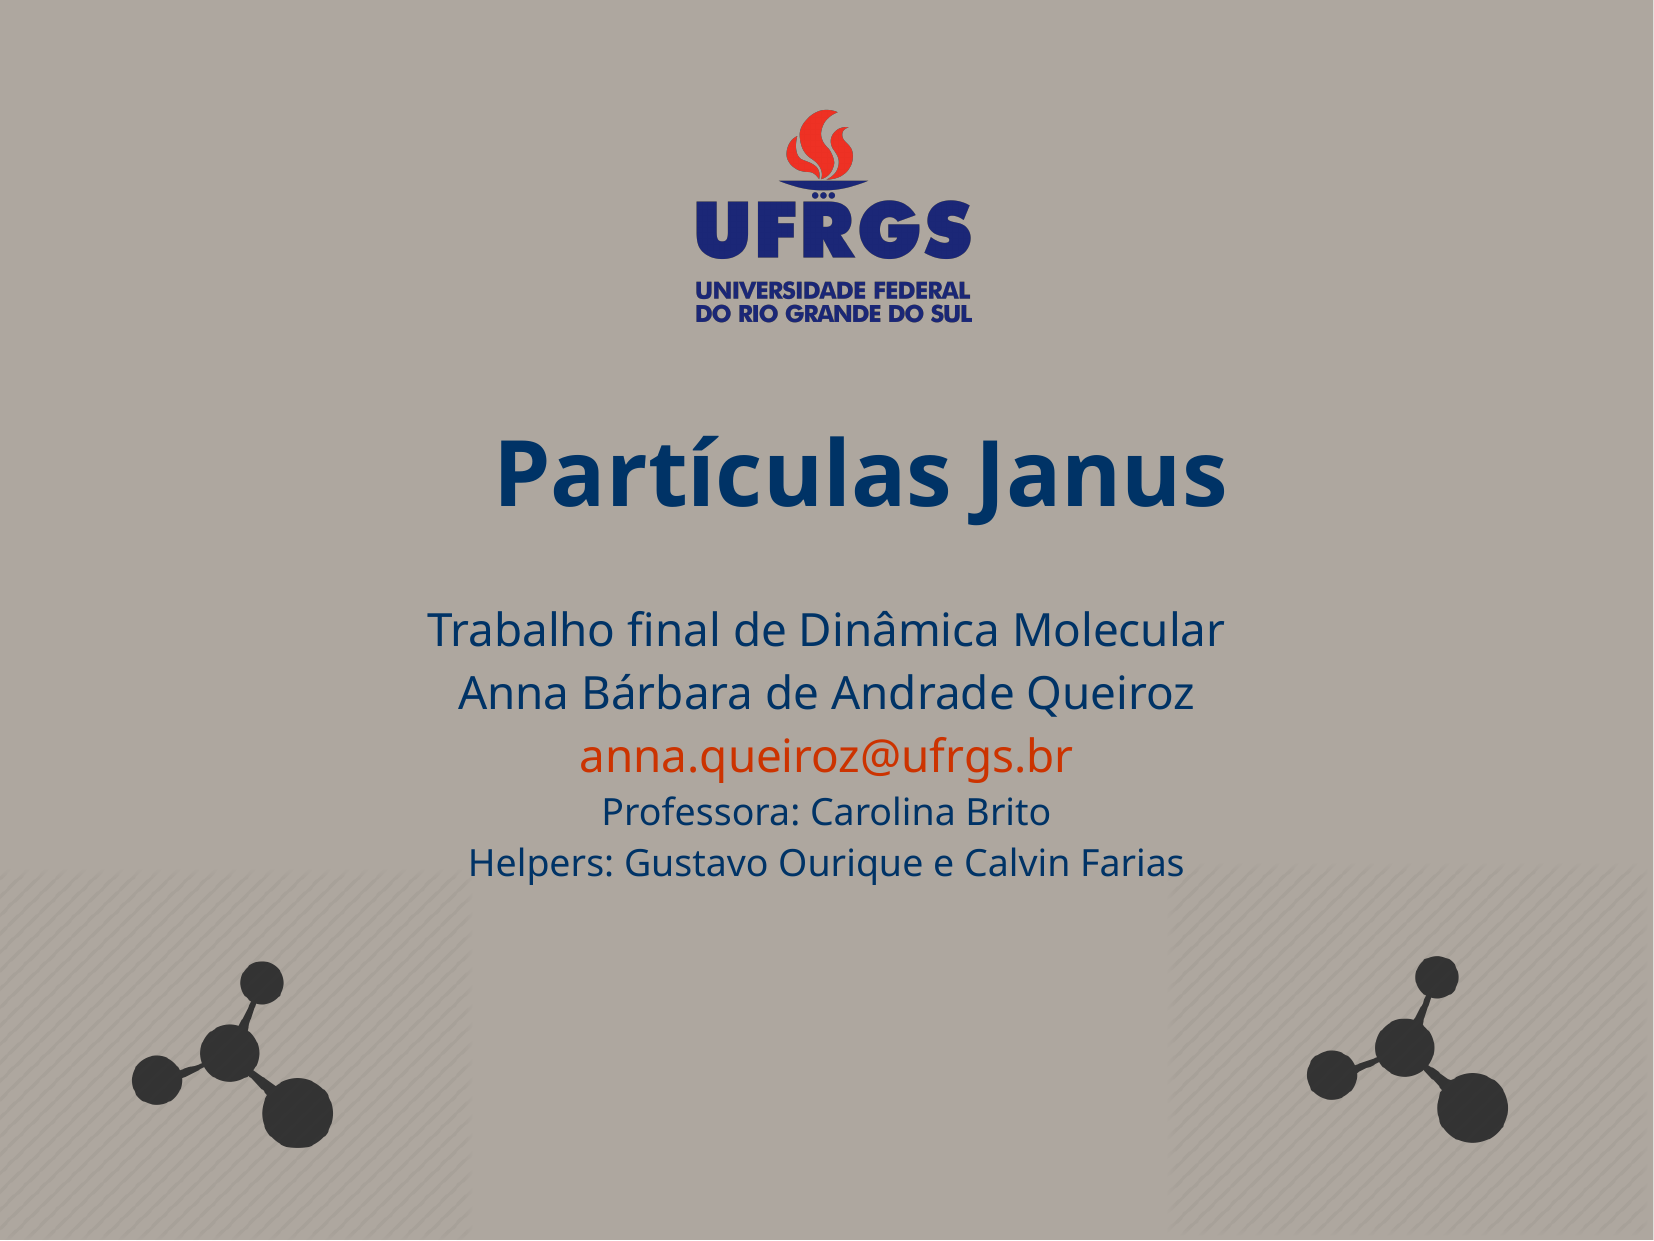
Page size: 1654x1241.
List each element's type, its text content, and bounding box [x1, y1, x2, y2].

picture [1166, 862, 1648, 1236]
text_box Partículas Janus [478, 401, 1158, 554]
text_box Trabalho final de Dinâmica Molecular Anna Bárbara de Andrade Queiroz anna.queiroz@ufrgs.br Professora: Carolina Brito Helpers: Gustavo Ourique e Calvin Farias [283, 590, 1371, 917]
picture [685, 106, 981, 331]
picture [0, 868, 473, 1241]
